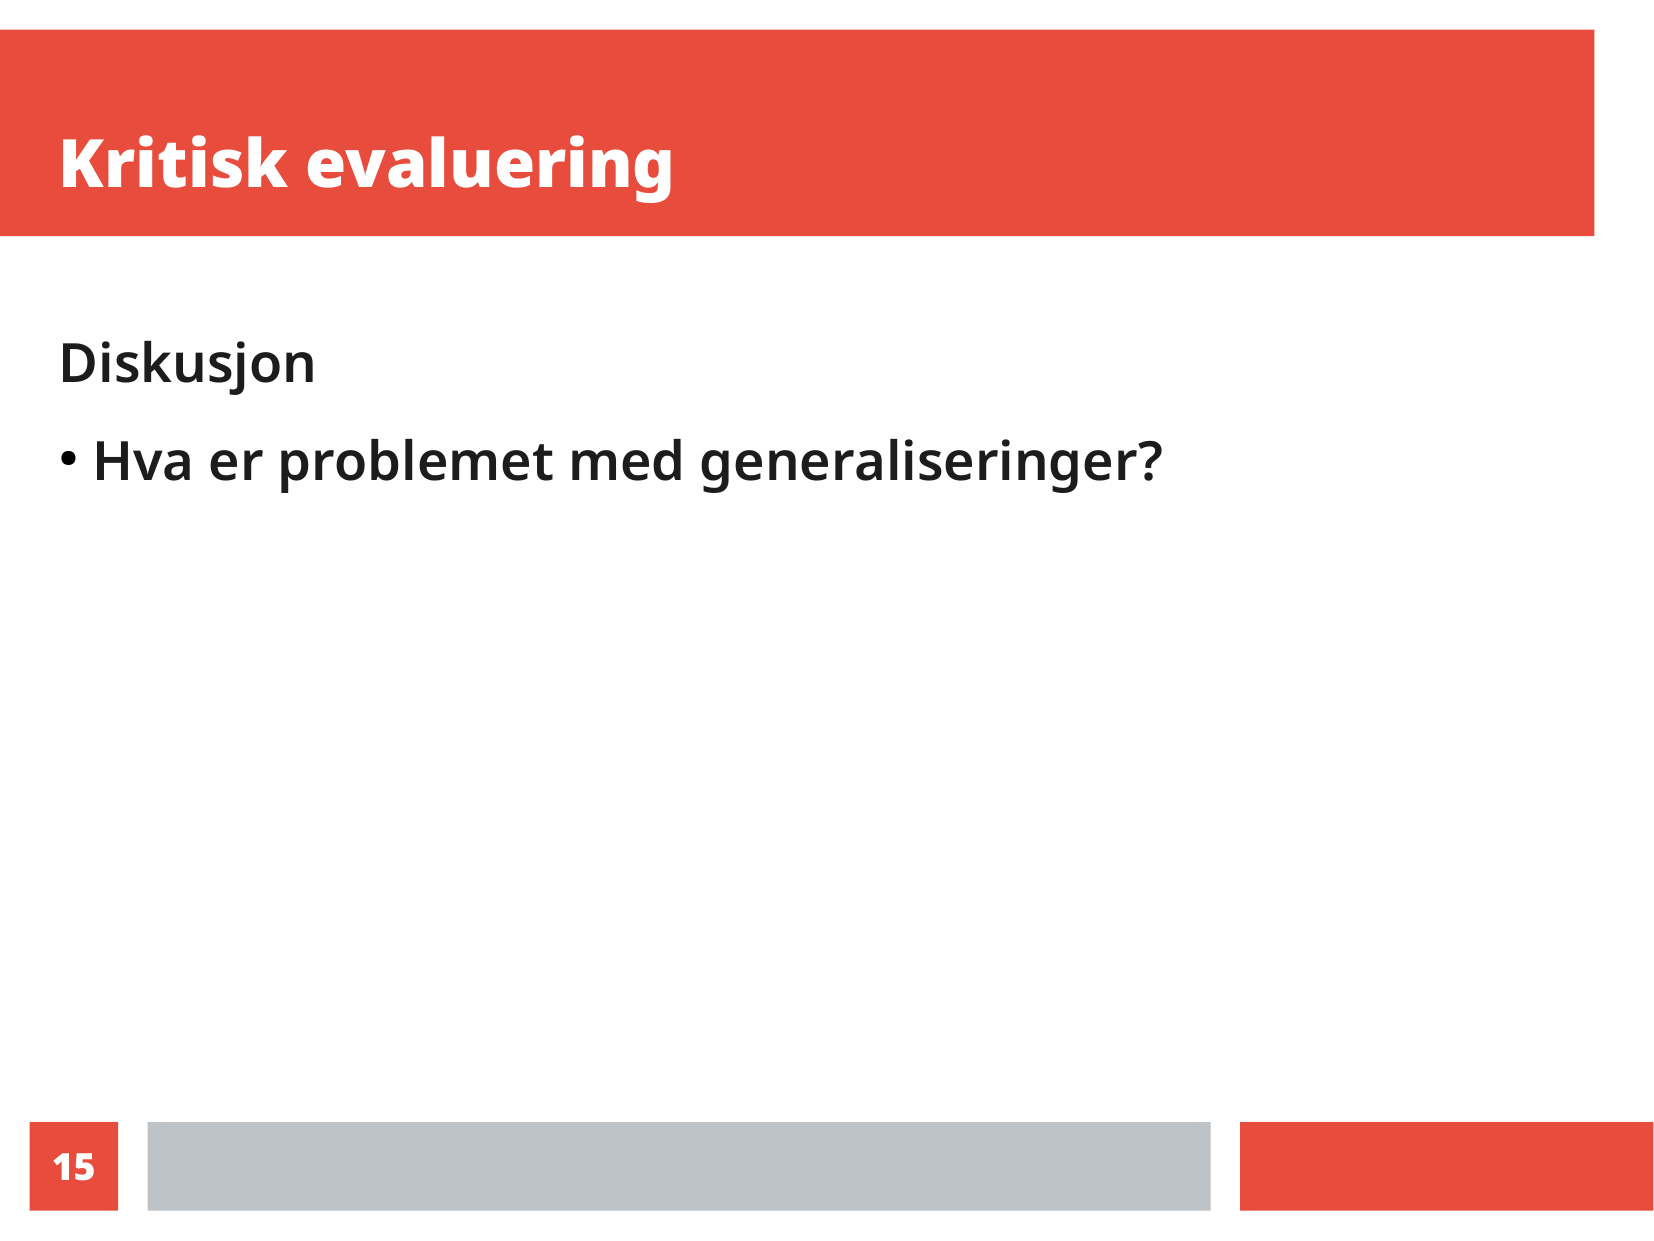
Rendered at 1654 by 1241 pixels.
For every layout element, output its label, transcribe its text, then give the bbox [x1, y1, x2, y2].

title Kritisk evaluering [59, 59, 1595, 207]
list Diskusjon Hva er problemet med generaliseringer? [59, 324, 1565, 970]
